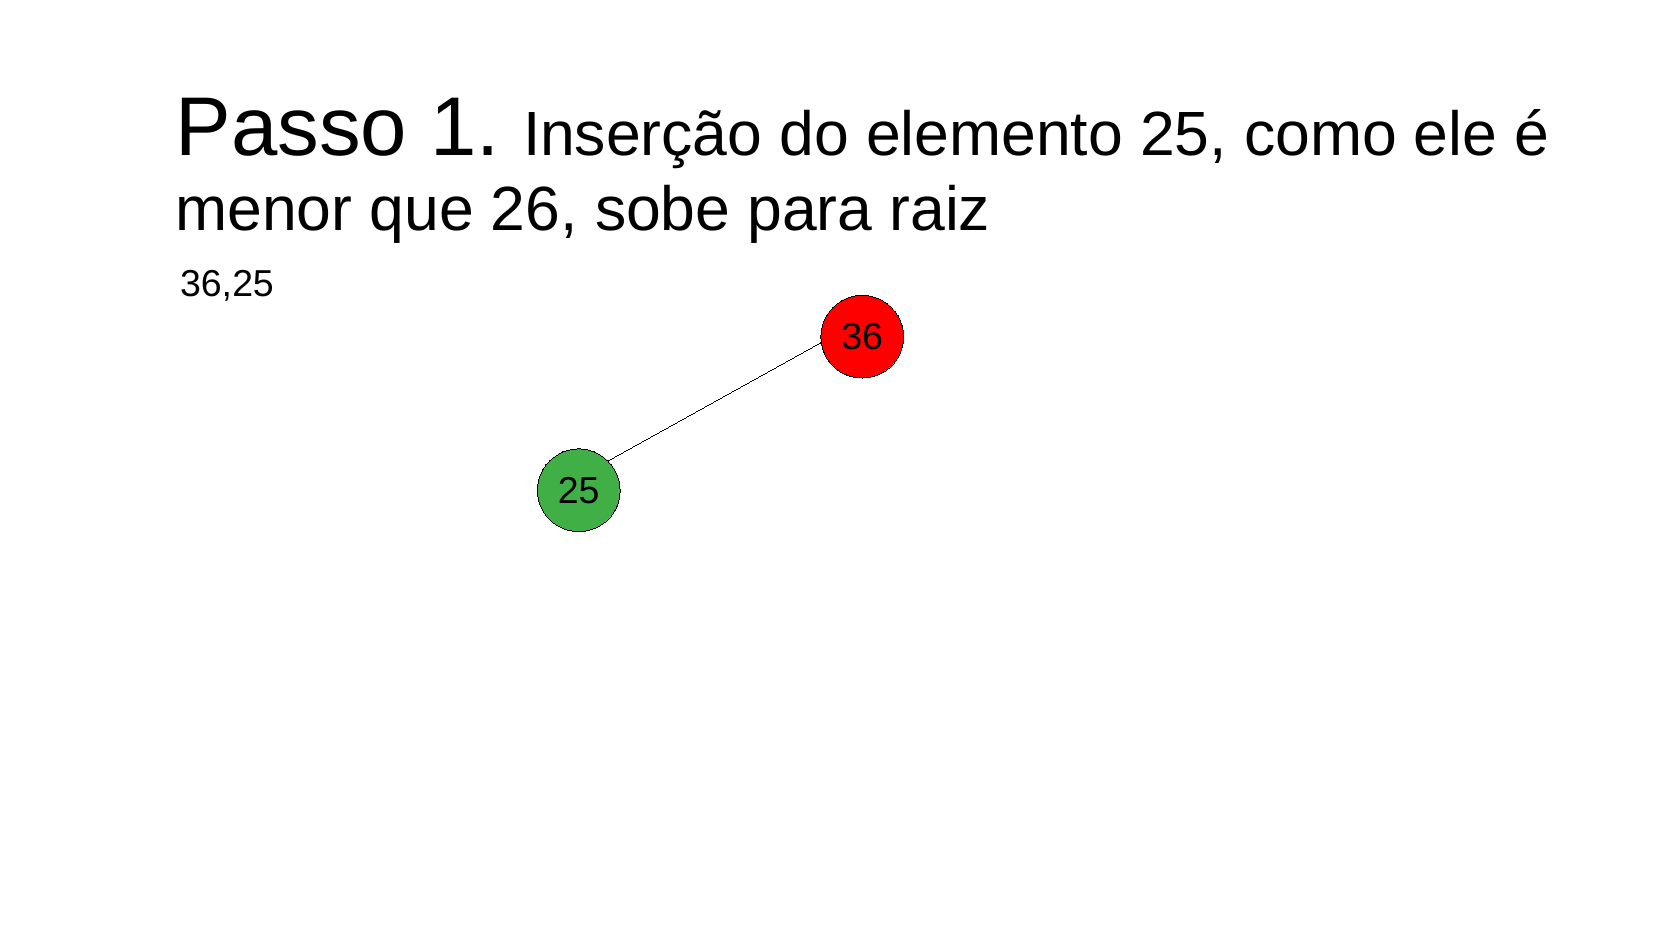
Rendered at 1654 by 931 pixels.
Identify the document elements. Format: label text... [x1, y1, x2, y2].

text_box 36,25 [165, 255, 1016, 355]
text_box 25 [537, 448, 621, 532]
text_box Passo 1. Inserção do elemento 25, como ele é menor que 26, sobe para raiz [160, 73, 1571, 251]
text_box 36 [825, 355, 900, 379]
